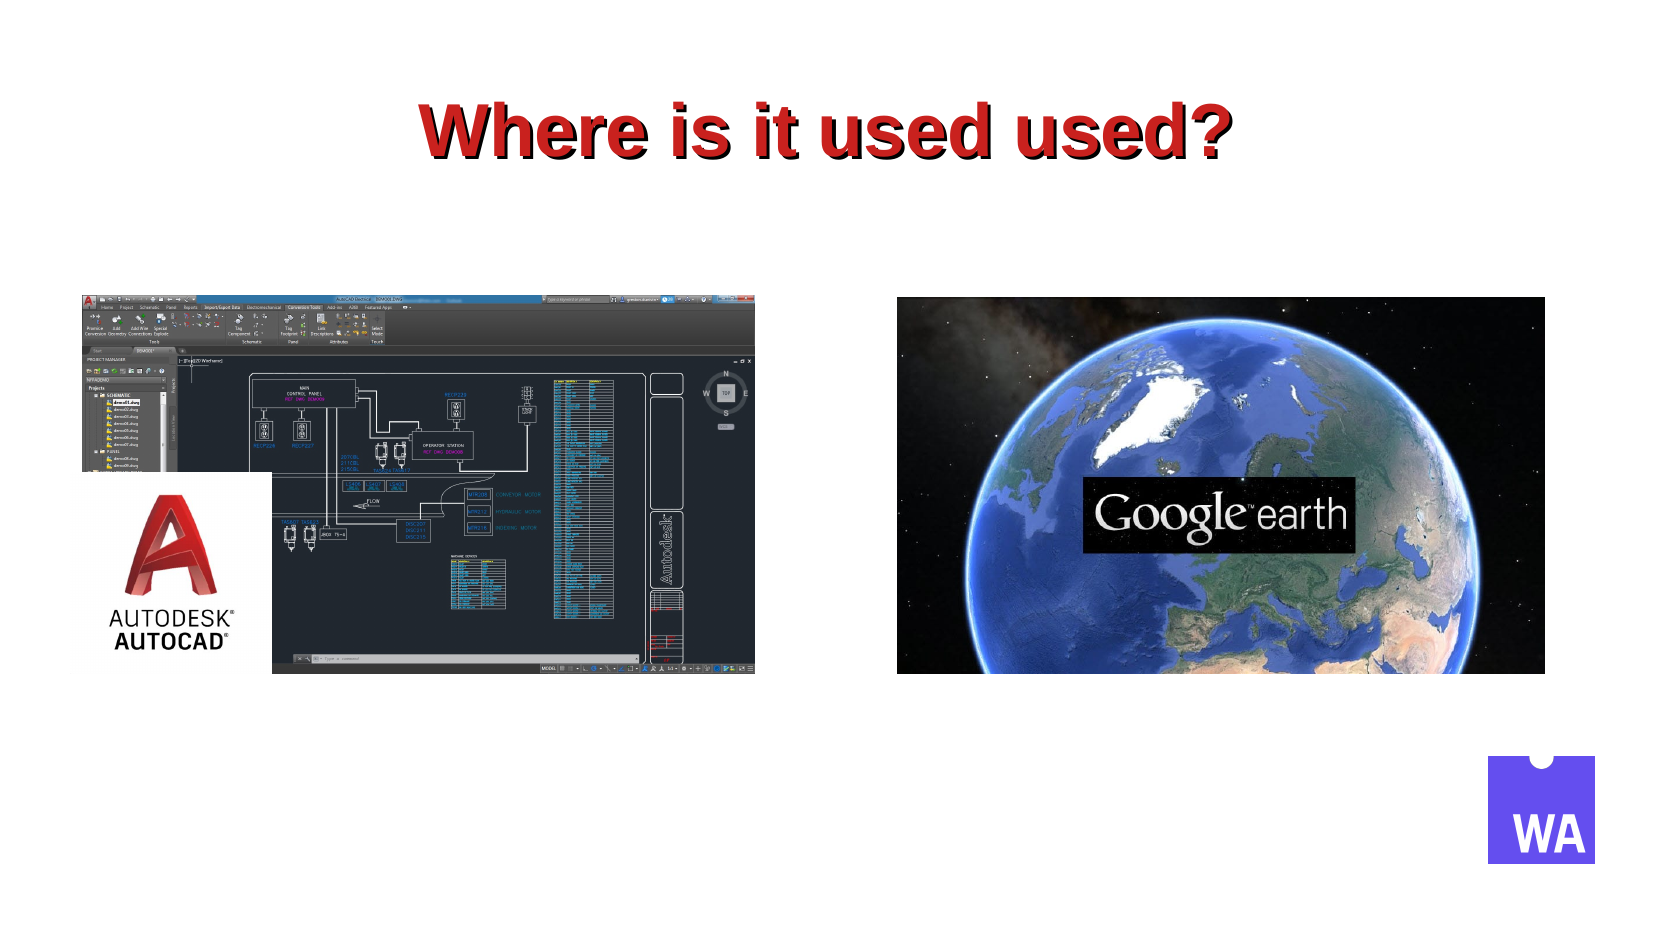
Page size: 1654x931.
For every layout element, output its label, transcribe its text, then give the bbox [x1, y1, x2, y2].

picture [70, 295, 755, 674]
text_box Where is it used used? [354, 81, 1300, 213]
picture [897, 297, 1545, 674]
picture [1488, 756, 1595, 864]
